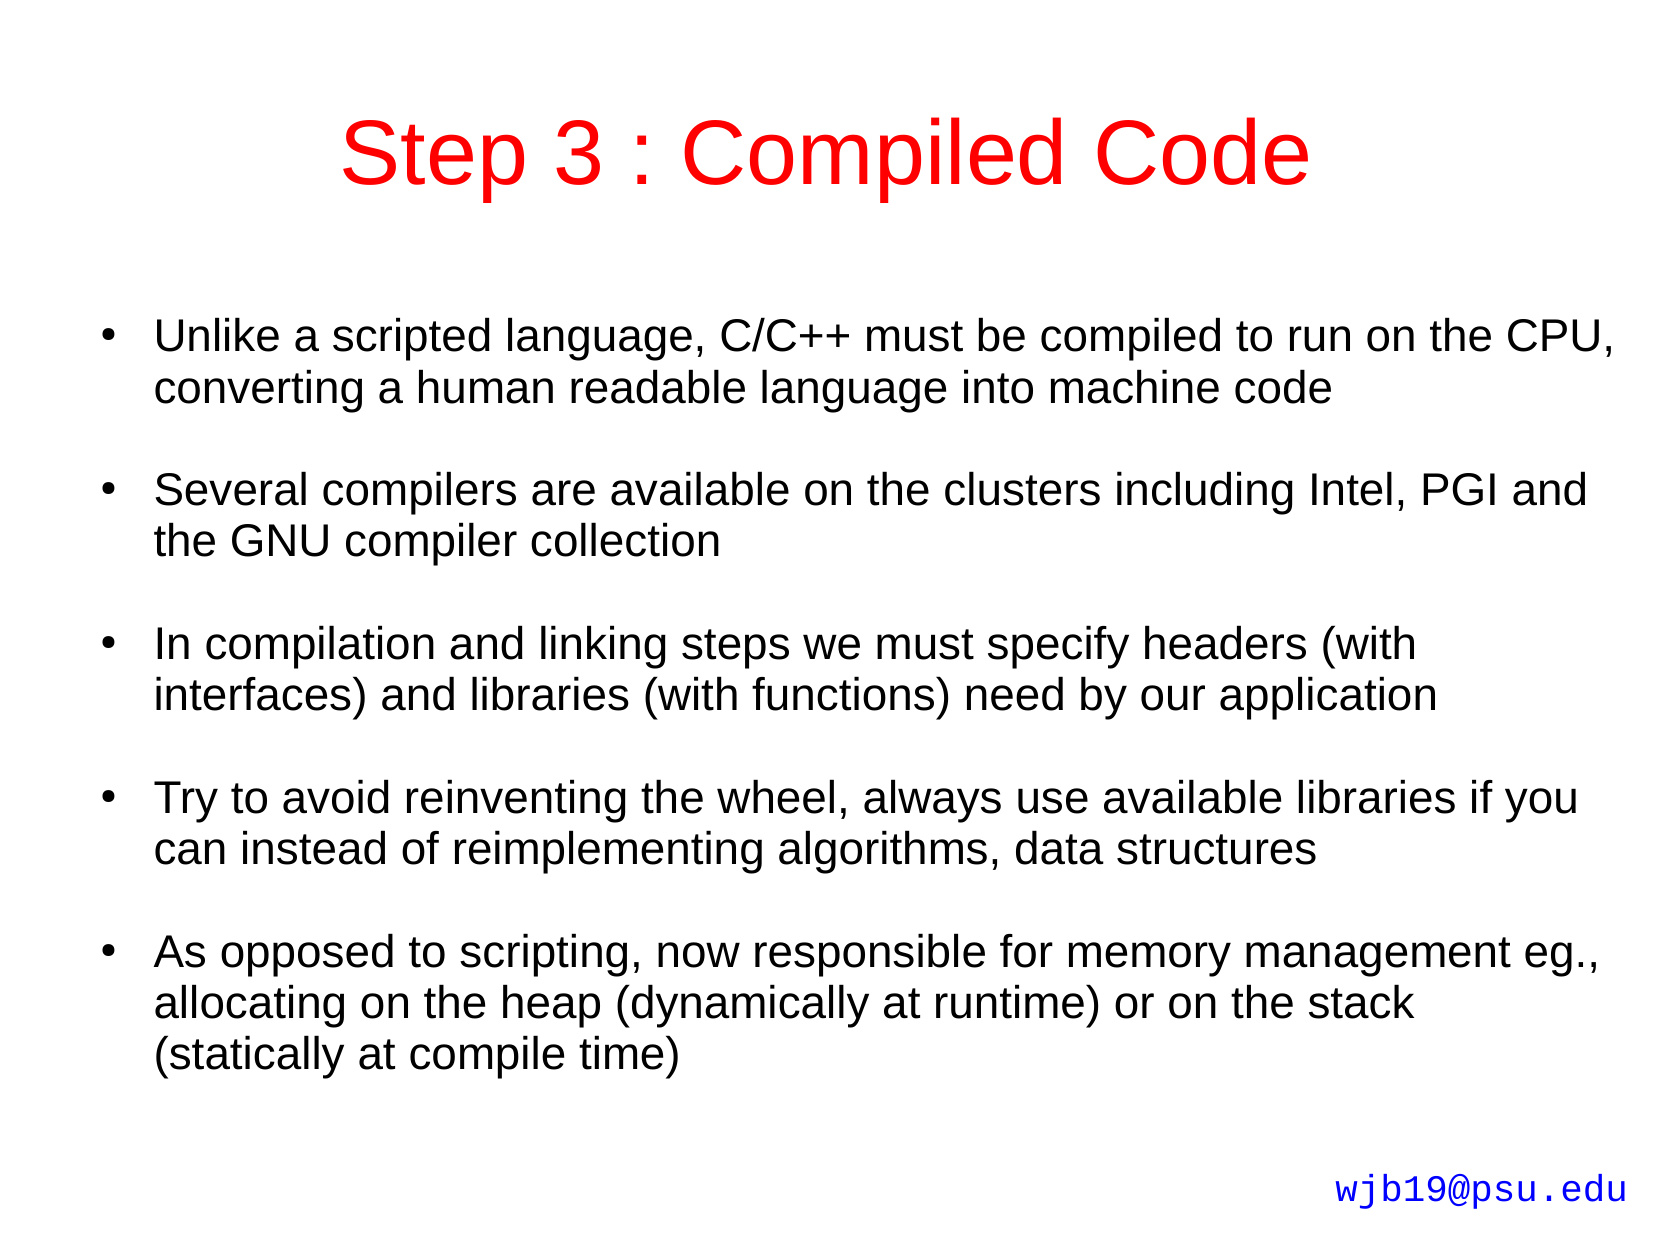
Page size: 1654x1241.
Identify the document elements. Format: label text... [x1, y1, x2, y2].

title Step 3 : Compiled Code [82, 49, 1571, 257]
text_box wjb19@psu.edu [1320, 1162, 1643, 1220]
list Unlike a scripted language, C/C++ must be compiled to run on the CPU, converting a human readable language into machine code Several compilers are available on the clusters including Intel, PGI and the GNU compiler collection In compilation and linking steps we must specify headers (with interfaces) and libraries (with functions) need by our application Try to avoid reinventing the wheel, always use available libraries if you can instead of reimplementing algorithms, data structures As opposed to scripting, now responsible for memory management eg., allocating on the heap (dynamically at runtime) or on the stack (statically at compile time) [82, 310, 1621, 1241]
